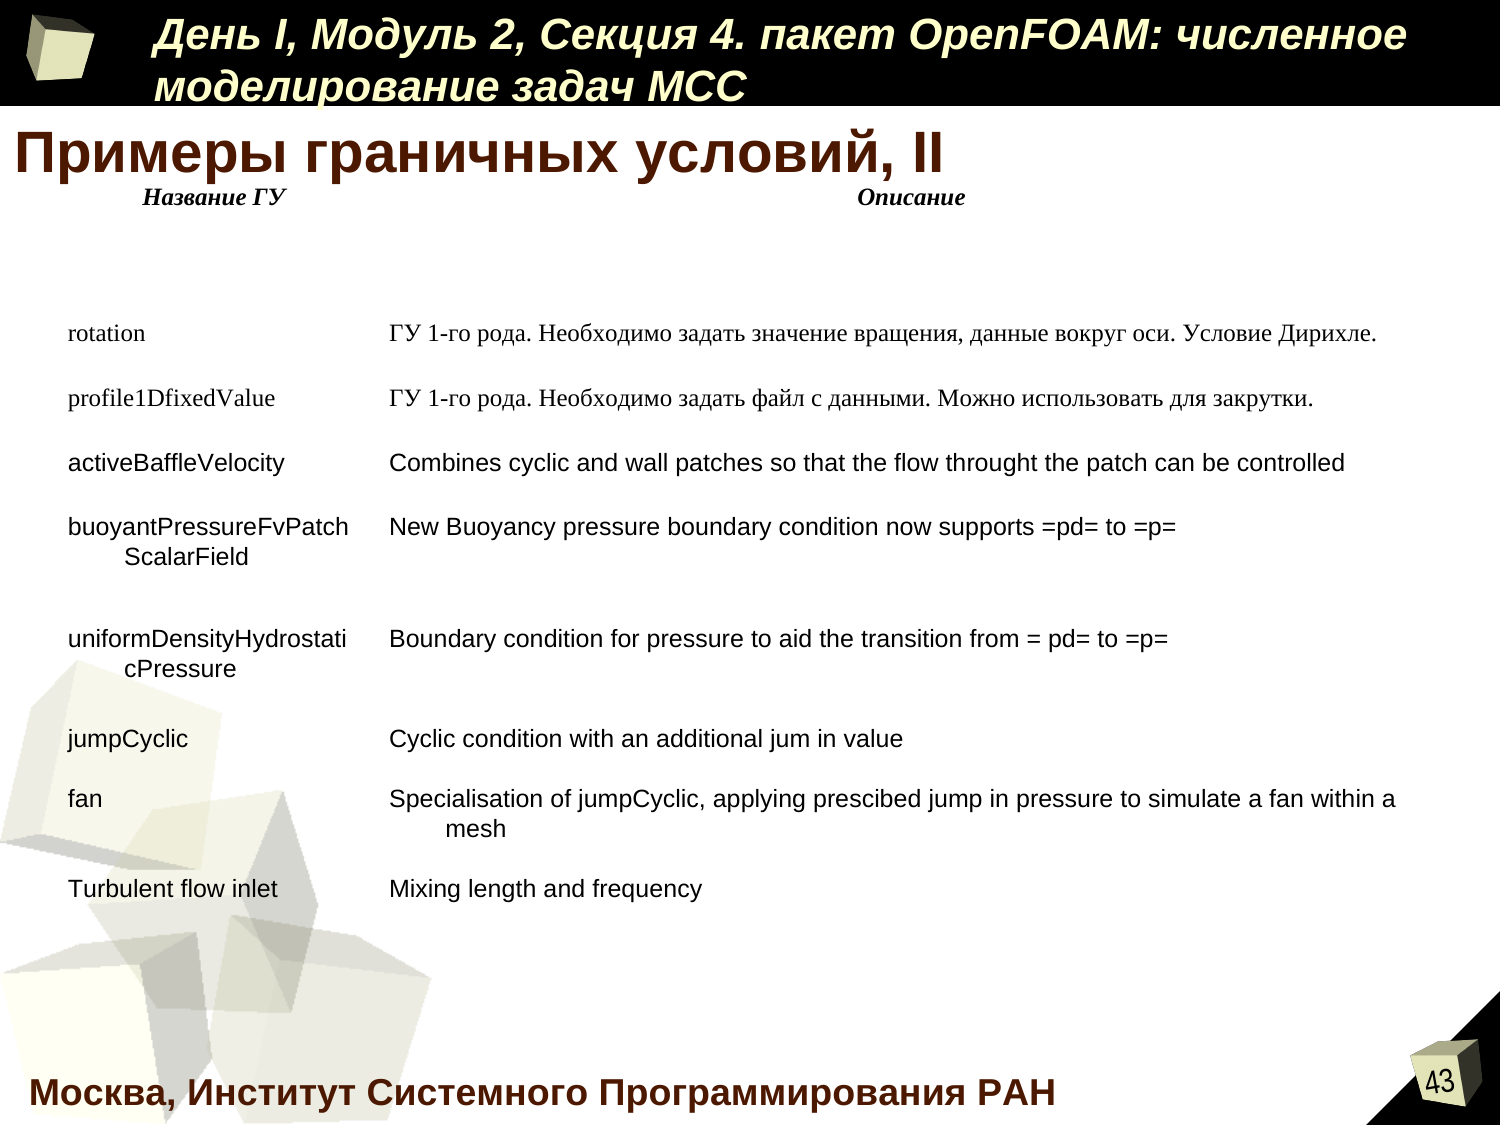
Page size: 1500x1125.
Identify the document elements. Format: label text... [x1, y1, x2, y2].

table_cell New Buoyancy pressure boundary condition now supports =pd= to =p= [374, 503, 1449, 614]
table_header Название ГУ [53, 192, 374, 237]
table_cell jumpCyclic fan Turbulent flow inlet [53, 715, 374, 913]
table_cell activeBaffleVelocity [53, 438, 374, 503]
text_box Примеры граничных условий, II [0, 106, 1500, 192]
table_header Описание [374, 192, 1449, 237]
picture [0, 659, 433, 1125]
table_cell [53, 237, 1449, 309]
table_cell ГУ 1-го рода. Необходимо задать файл с данными. Можно использовать для закрутки. [374, 374, 1449, 438]
table_cell Boundary condition for pressure to aid the transition from = pd= to =p= [374, 614, 1449, 715]
picture [423, 1088, 433, 1102]
table_cell rotation [53, 309, 374, 374]
table_cell Cyclic condition with an additional jum in value Specialisation of jumpCyclic, applying prescibed jump in pressure to simulate a fan within a mesh Mixing length and frequency [374, 715, 1449, 913]
table_cell buoyantPressureFvPatchScalarField [53, 503, 374, 614]
table_cell uniformDensityHydrostaticPressure [53, 614, 374, 715]
table_cell ГУ 1-го рода. Необходимо задать значение вращения, данные вокруг оси. Условие Дирихле. [374, 309, 1449, 374]
table_cell Combines cyclic and wall patches so that the flow throught the patch can be controlled [374, 438, 1449, 503]
table_cell profile1DfixedValue [53, 374, 374, 438]
